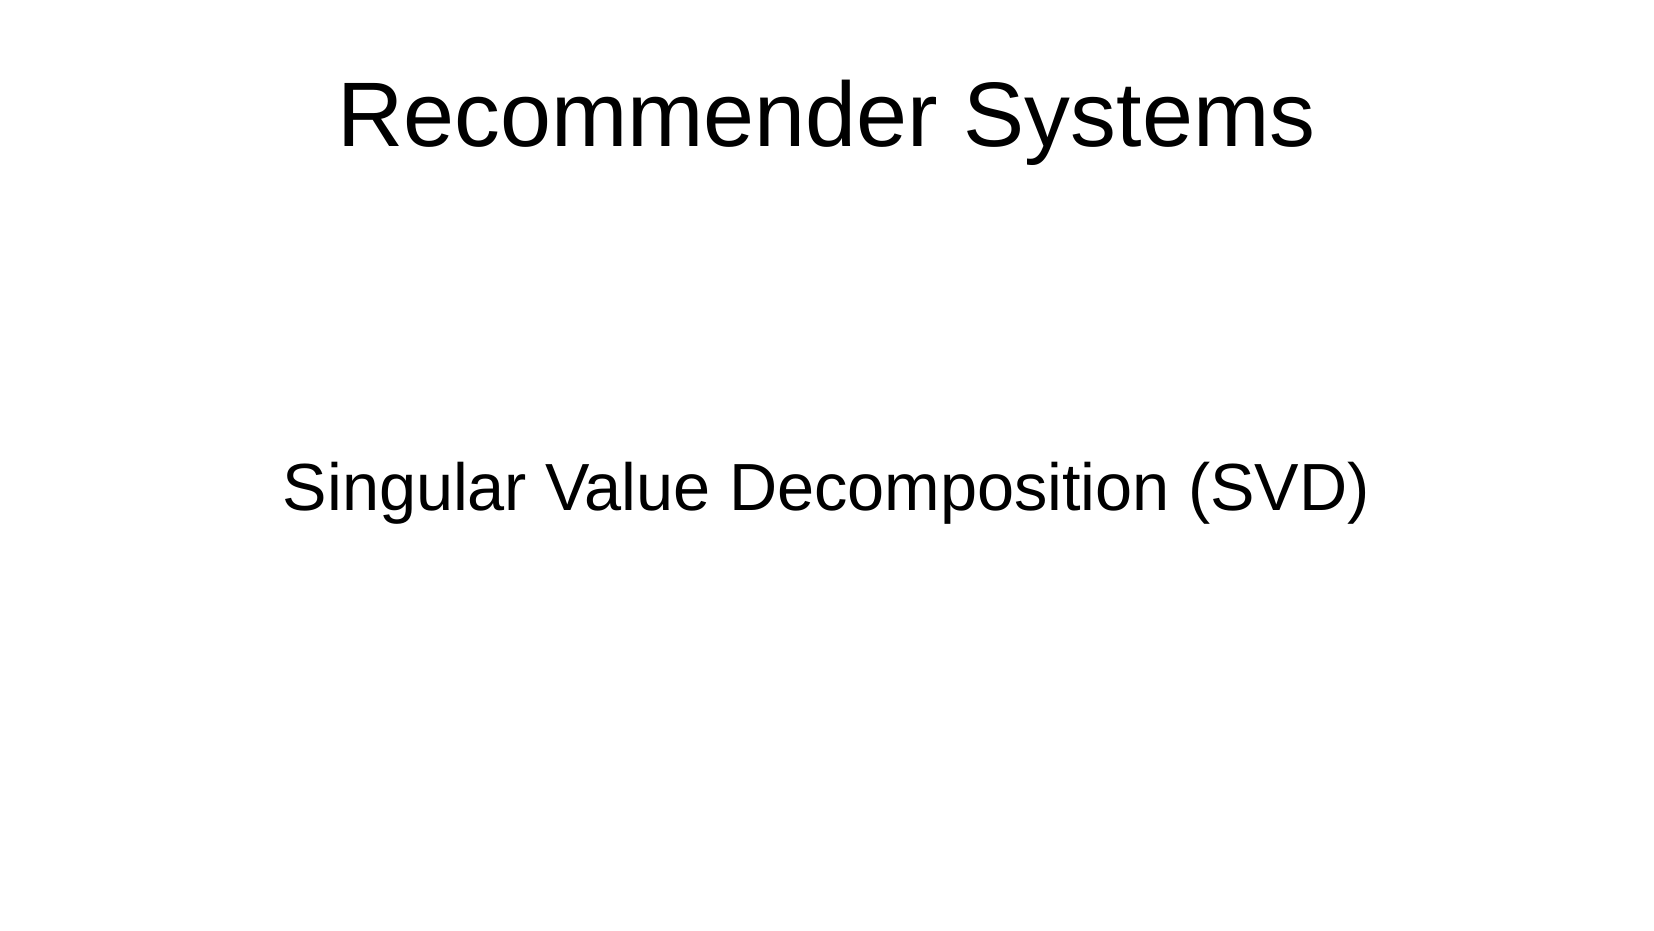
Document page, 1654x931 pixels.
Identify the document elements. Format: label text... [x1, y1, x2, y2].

title Recommender Systems [82, 37, 1571, 193]
subtitle Singular Value Decomposition (SVD) [82, 217, 1571, 758]
